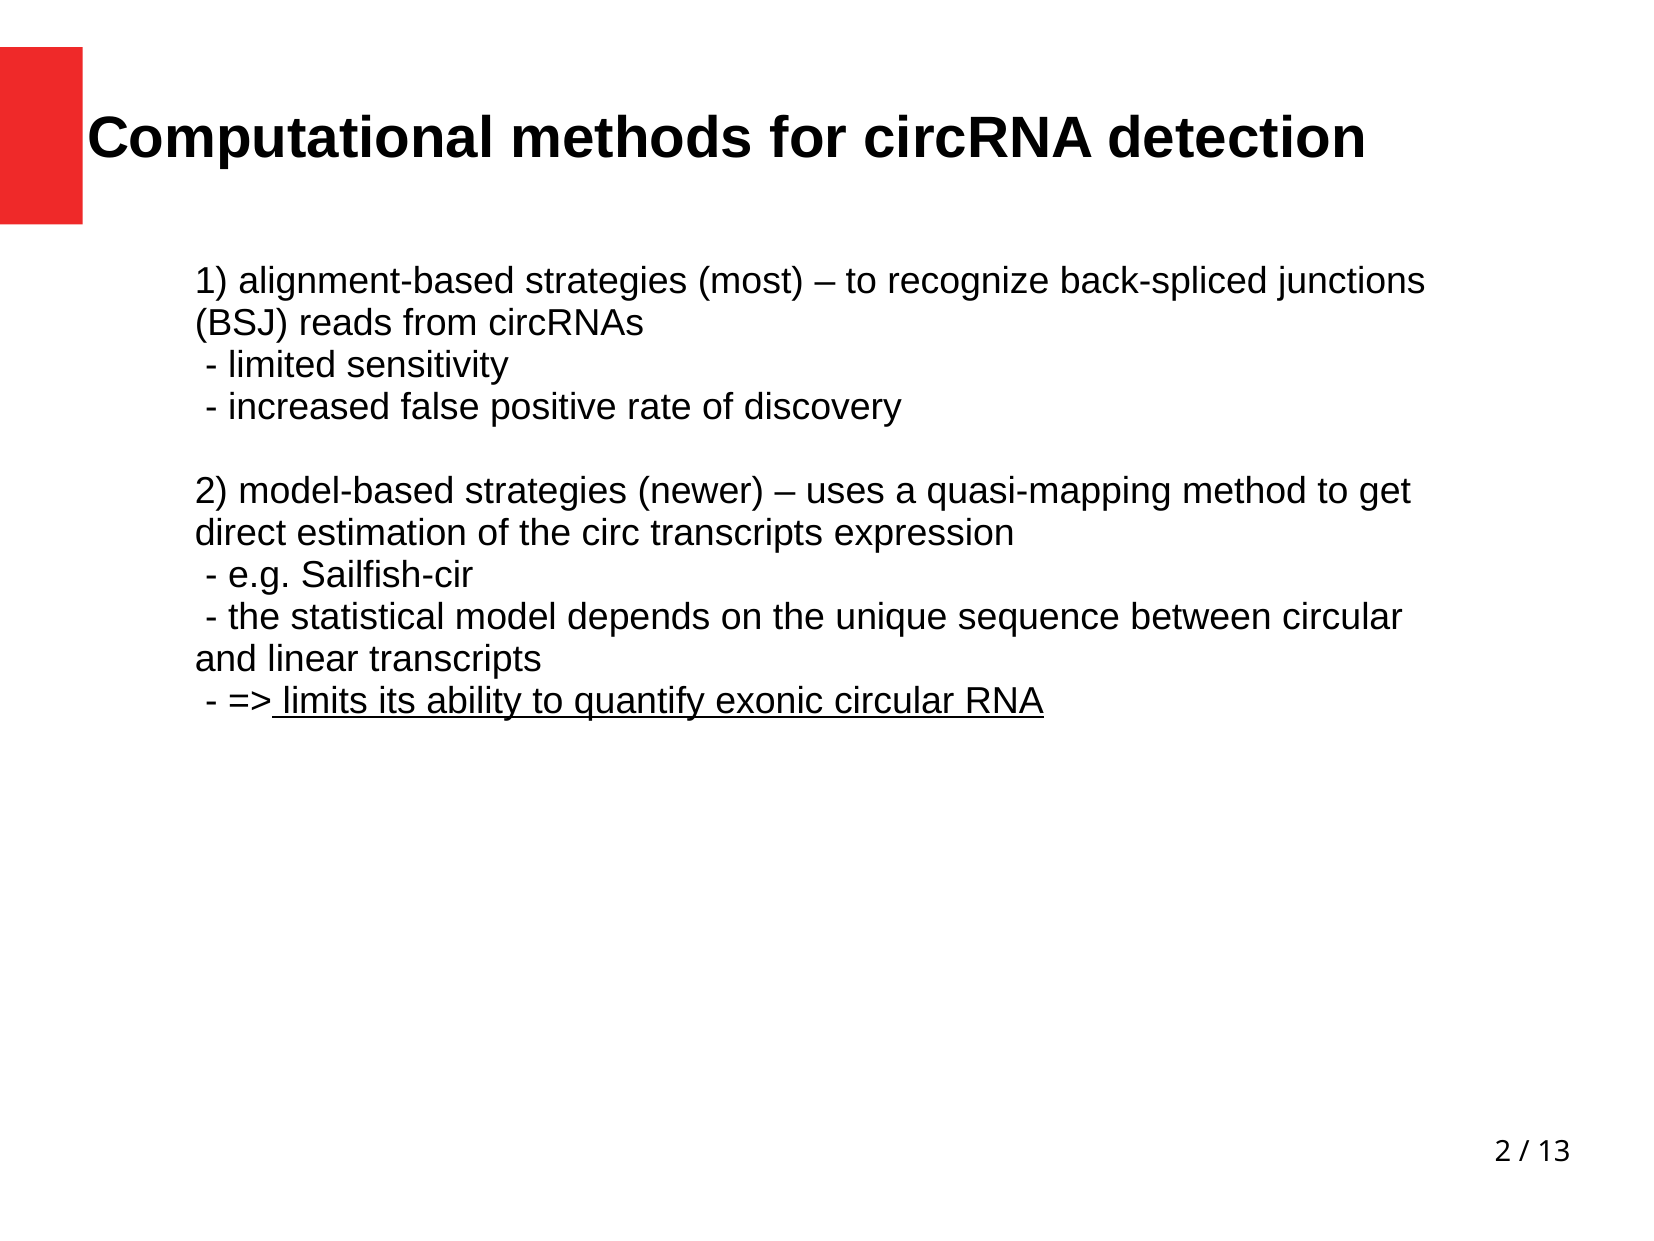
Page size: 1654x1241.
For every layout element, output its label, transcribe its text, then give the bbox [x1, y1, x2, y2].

text_box Computational methods for circRNA detection [72, 96, 1651, 196]
text_box 1) alignment-based strategies (most) – to recognize back-spliced junctions (BSJ) reads from circRNAs - limited sensitivity - increased false positive rate of discovery 2) model-based strategies (newer) – uses a quasi-mapping method to get direct estimation of the circ transcripts expression - e.g. Sailfish-cir - the statistical model depends on the unique sequence between circular and linear transcripts - => limits its ability to quantify exonic circular RNA [180, 252, 1486, 729]
